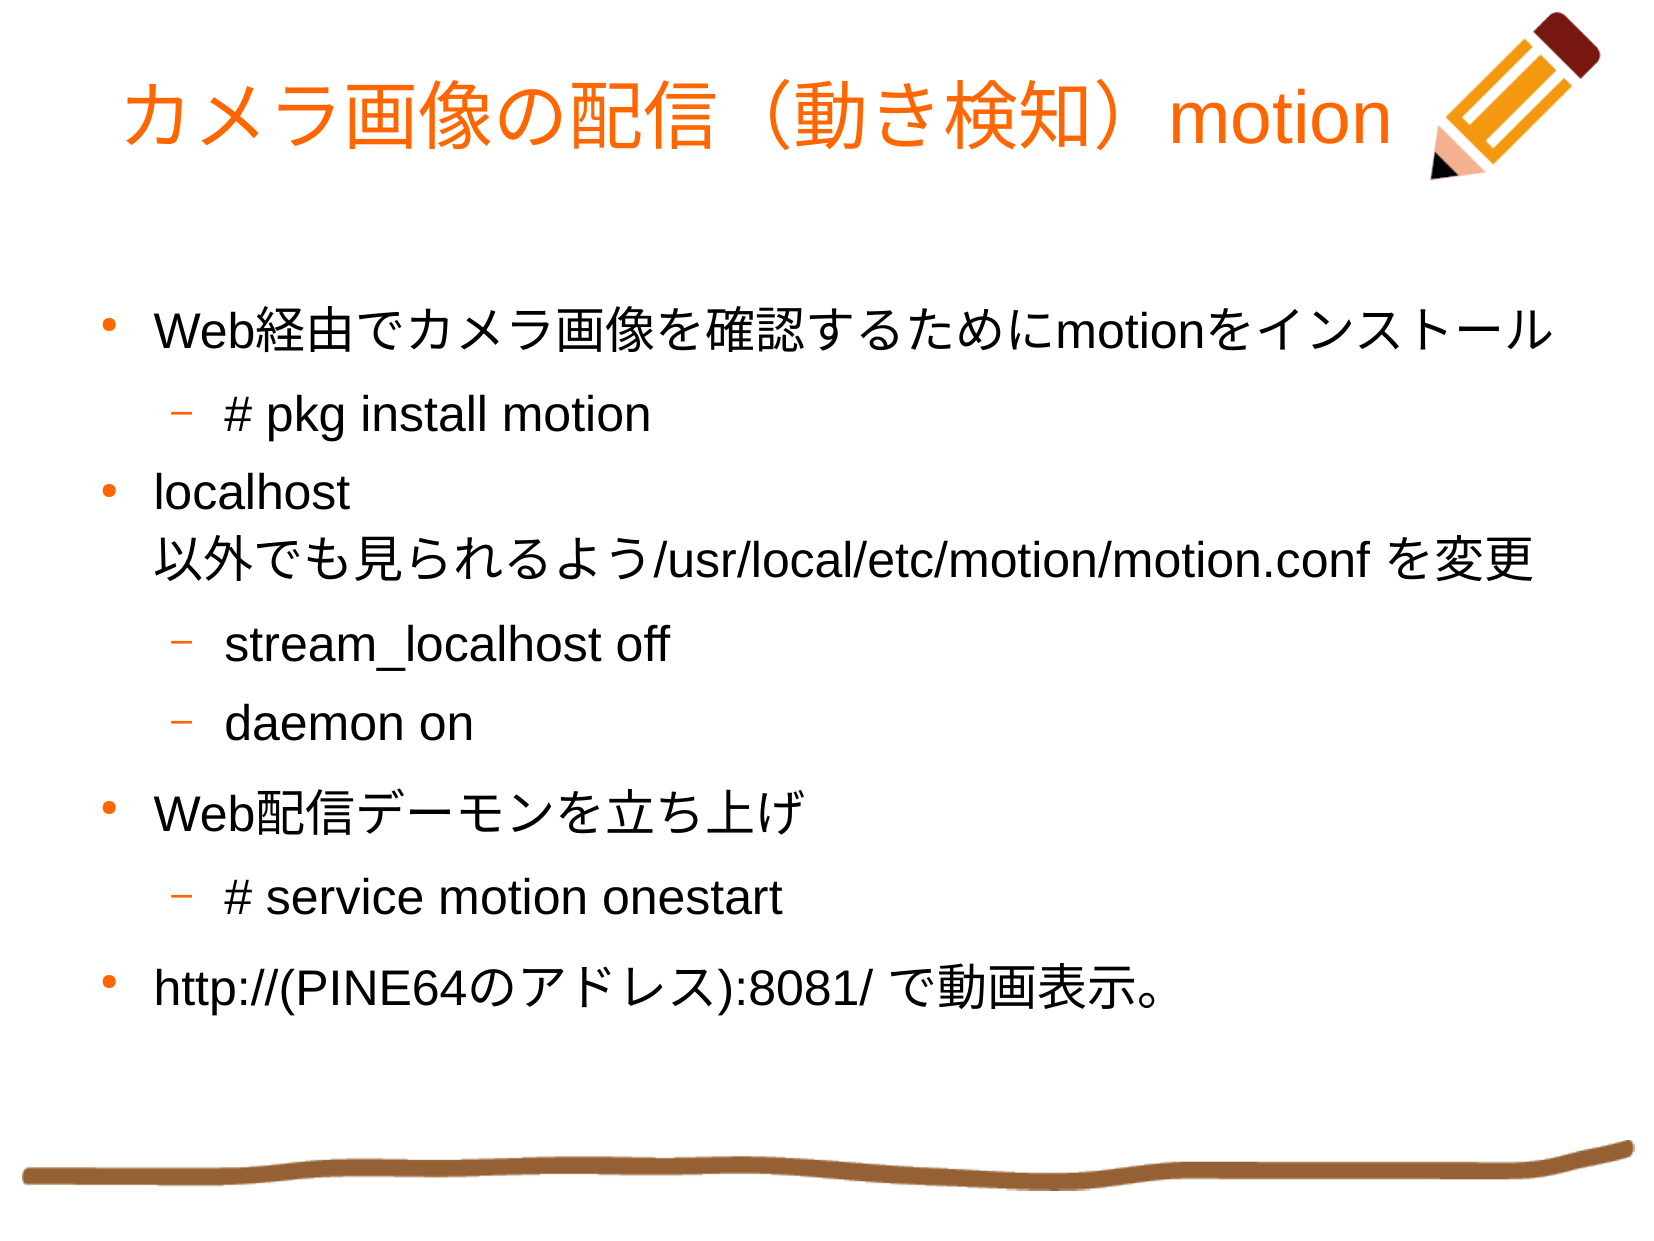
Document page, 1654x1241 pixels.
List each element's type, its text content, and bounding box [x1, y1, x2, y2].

picture [1430, 12, 1601, 181]
picture [22, 1140, 1635, 1191]
list Web経由でカメラ画像を確認するためにmotionをインストール # pkg install motion localhost 以外でも見られるよう/usr/local/etc/motion/motion.conf を変更 stream_localhost off daemon on Web配信デーモンを立ち上げ # service motion onestart http://(PINE64のアドレス):8081/ で動画表示。 [82, 290, 1571, 1122]
title カメラ画像の配信（動き検知）motion [82, 49, 1430, 172]
